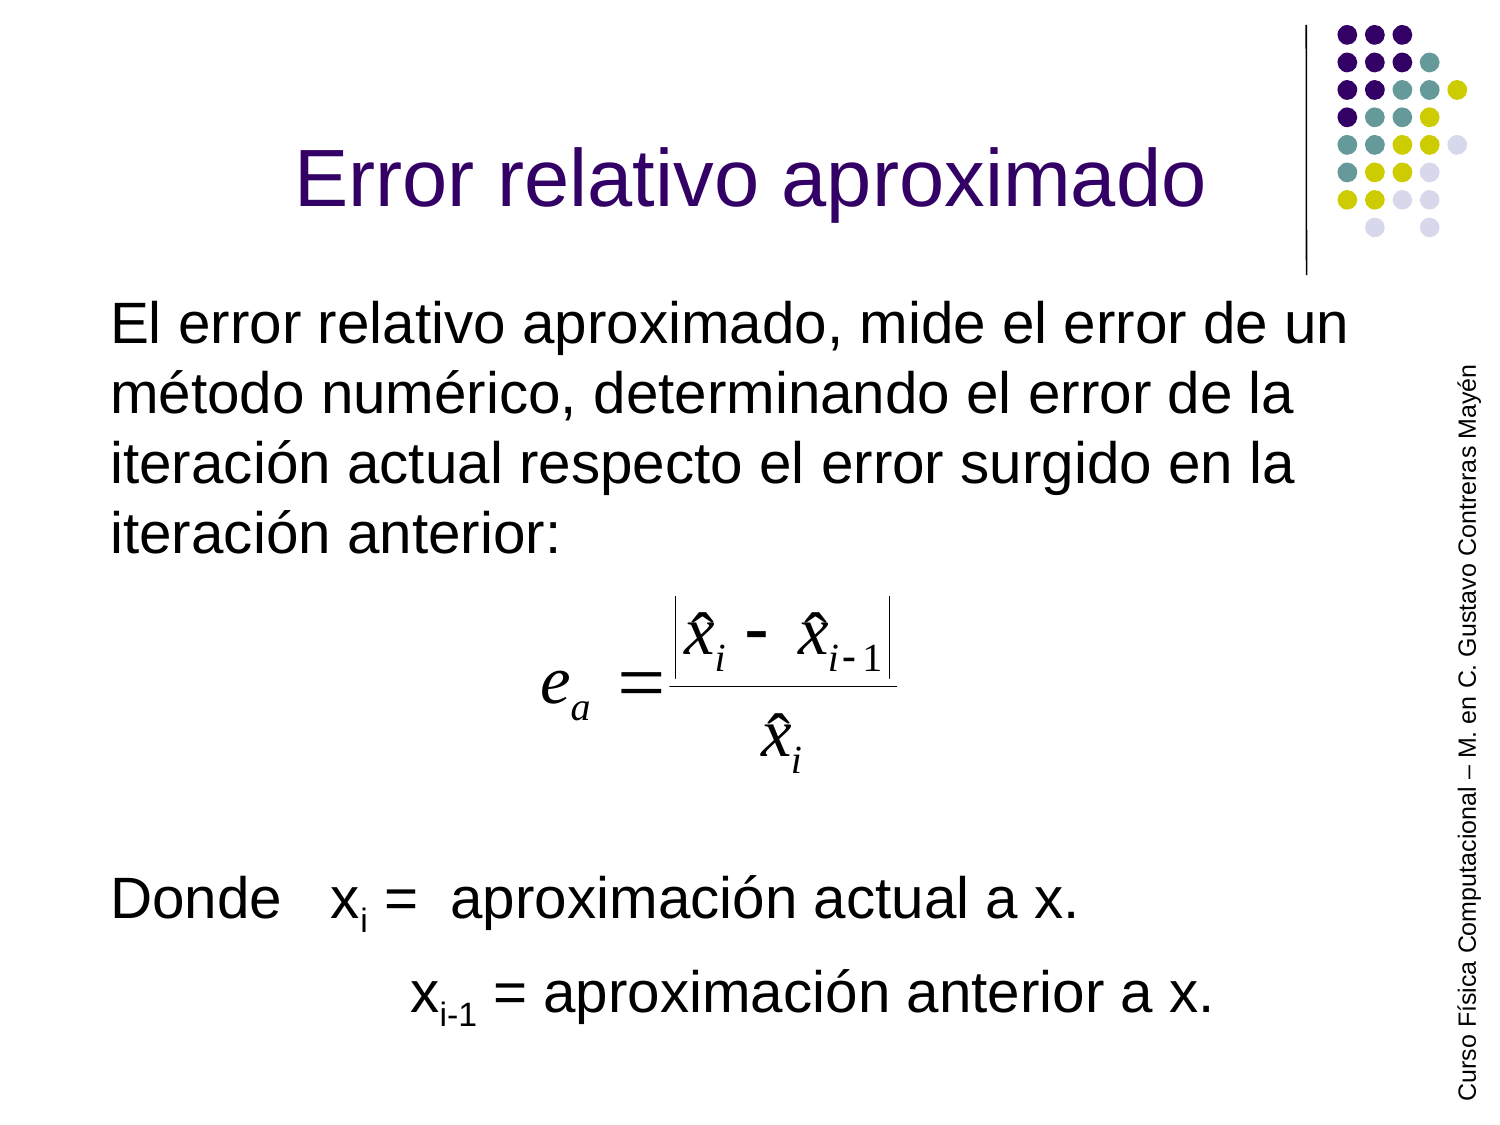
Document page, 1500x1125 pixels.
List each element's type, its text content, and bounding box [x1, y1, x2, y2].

chart [531, 583, 910, 790]
text_box El error relativo aproximado, mide el error de un método numérico, determinando el error de la iteración actual respecto el error surgido en la iteración anterior: Donde xi = aproximación actual a x. xi-1 = aproximación anterior a x. [110, 285, 1416, 1034]
text_box Error relativo aproximado [110, 41, 1392, 231]
